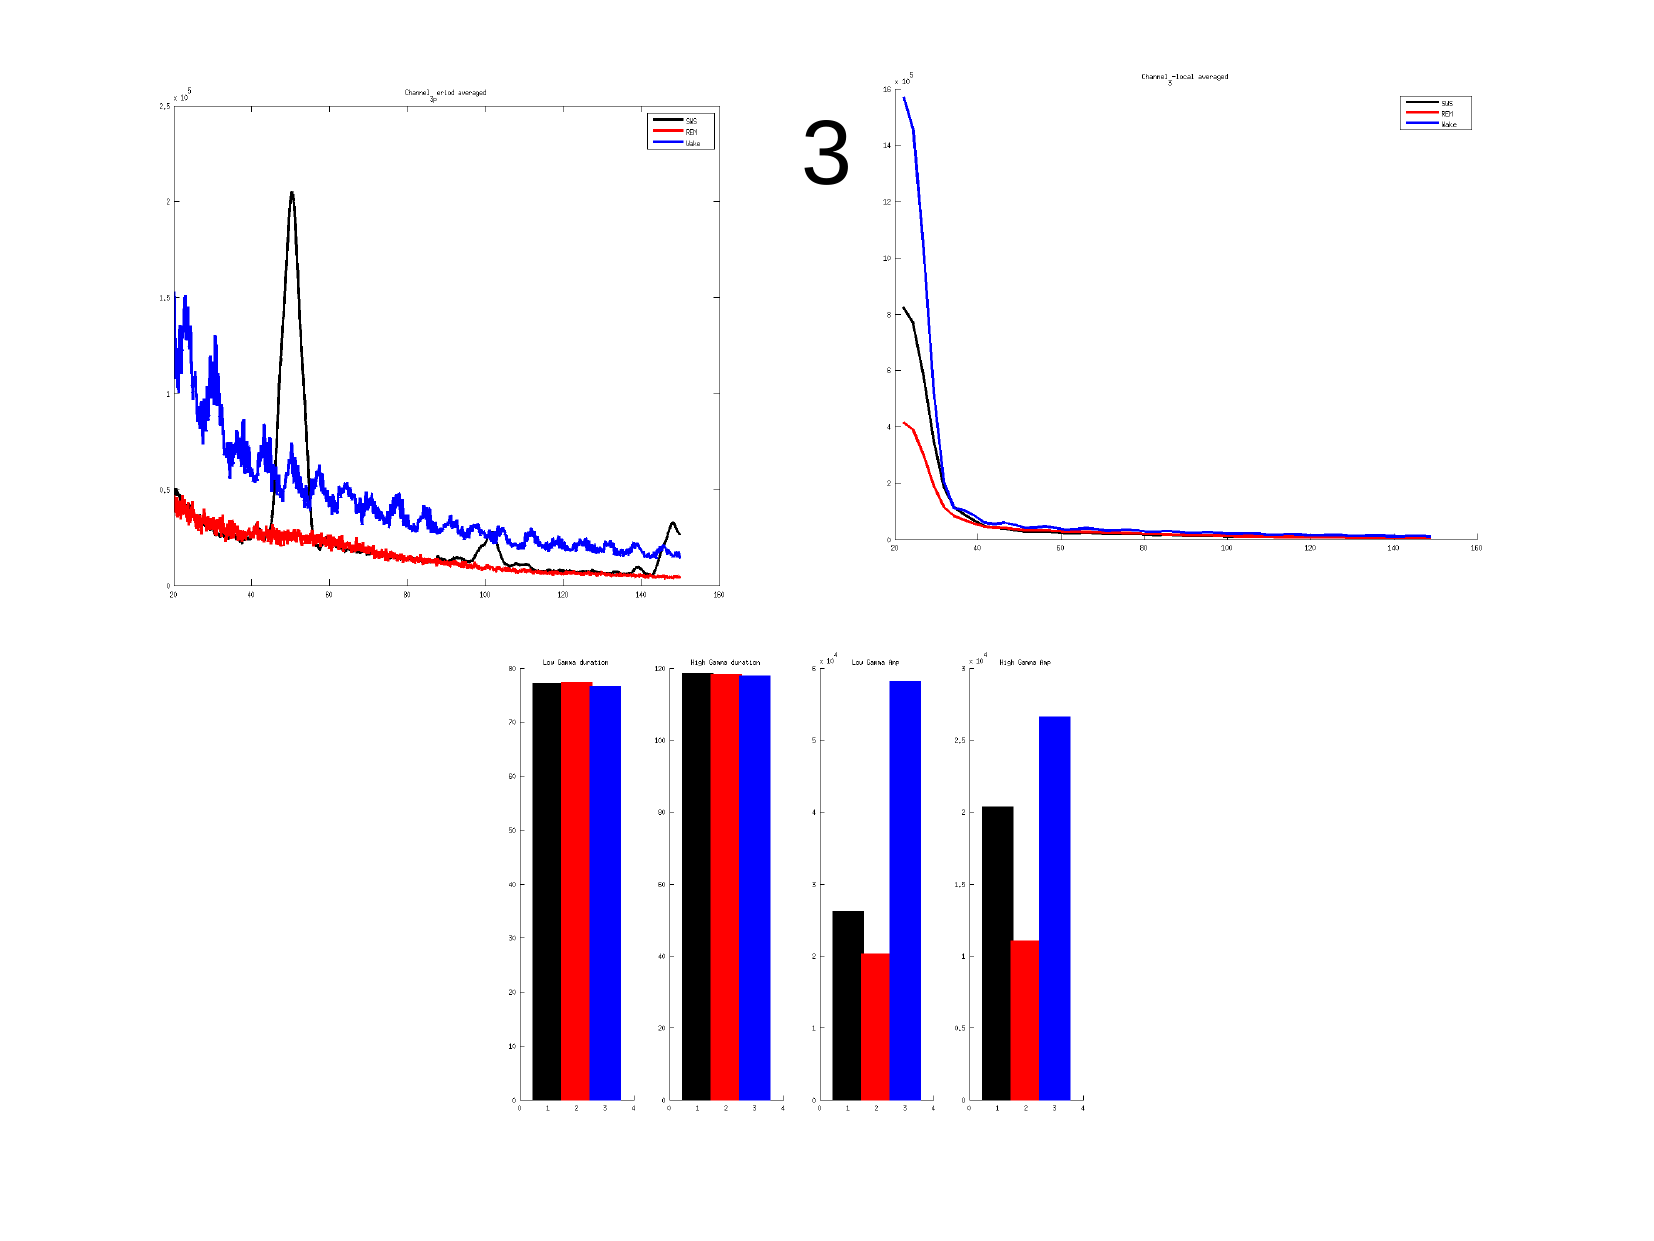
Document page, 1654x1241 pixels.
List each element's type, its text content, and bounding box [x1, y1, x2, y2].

picture [82, 257, 1152, 1158]
picture [797, 257, 1548, 600]
title 3 [82, 49, 1571, 257]
